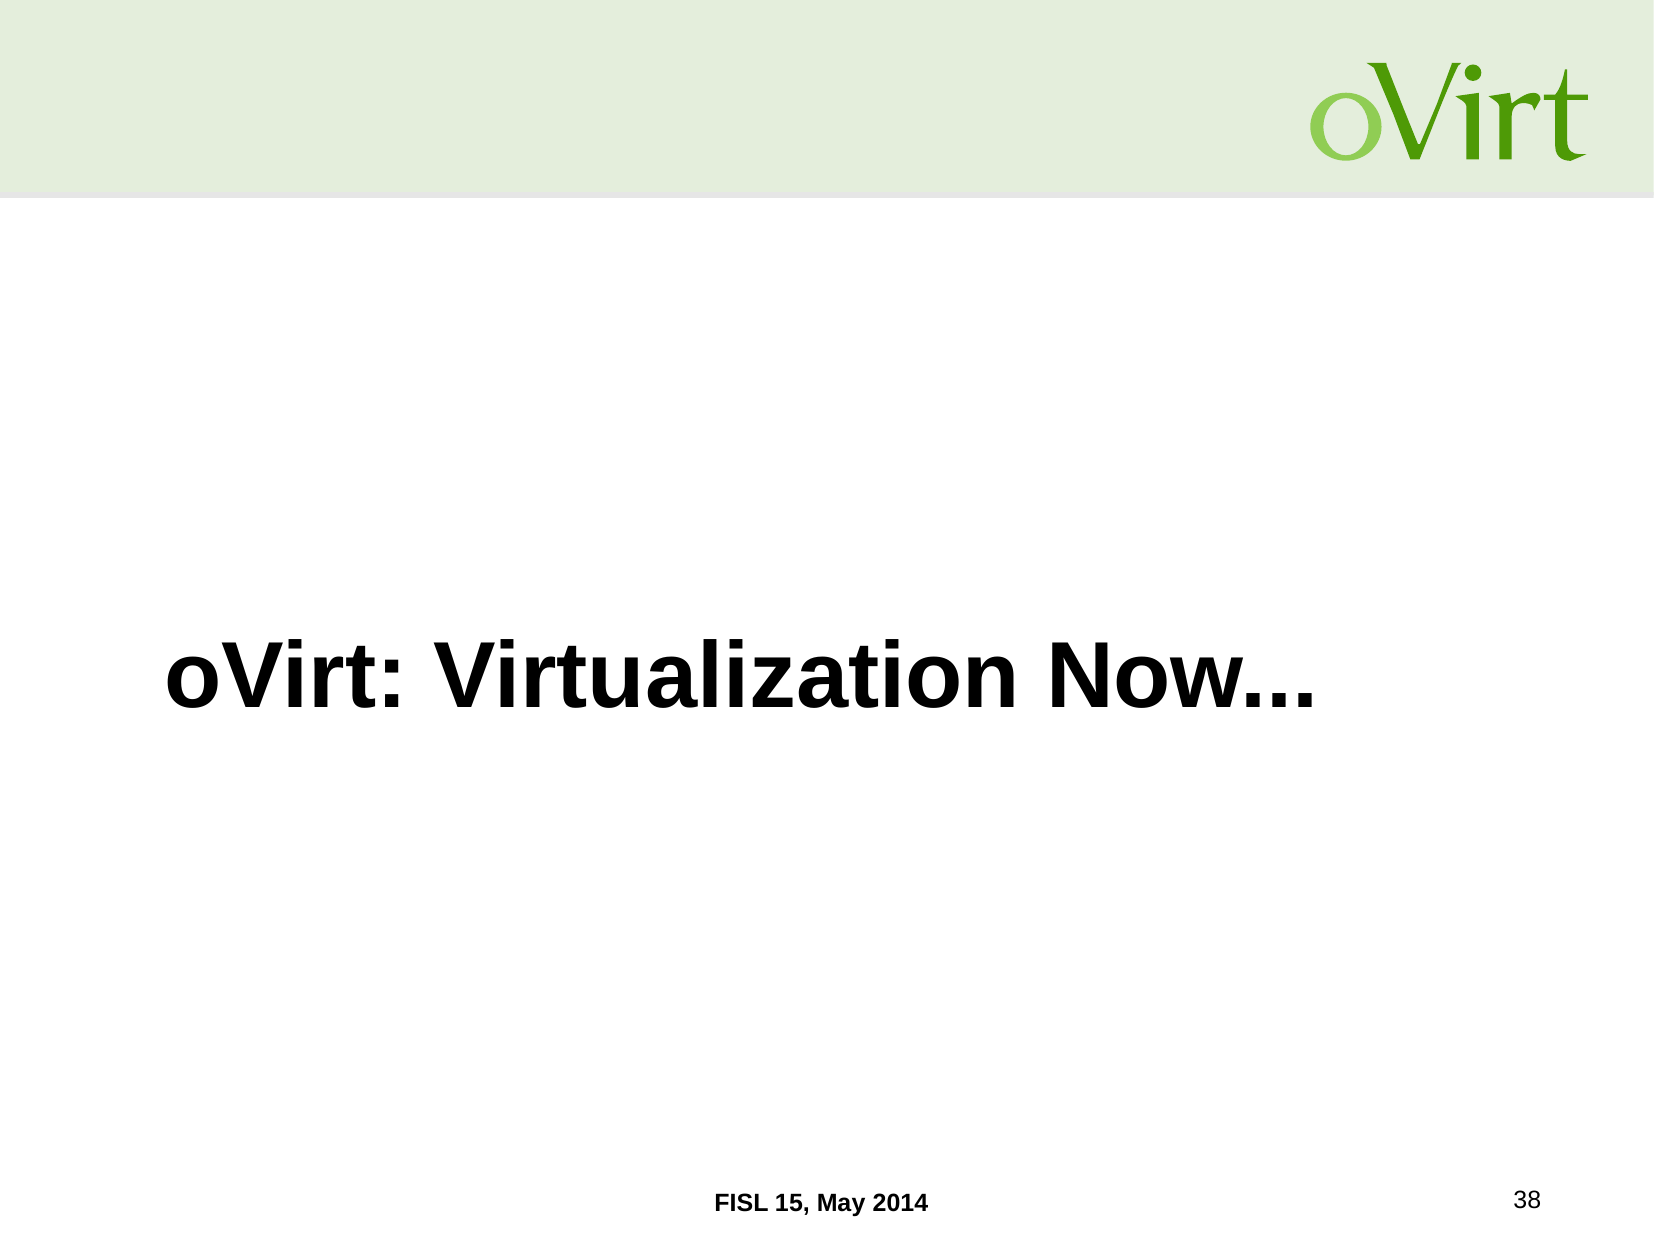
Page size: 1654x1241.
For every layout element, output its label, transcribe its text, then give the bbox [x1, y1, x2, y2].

text_box oVirt: Virtualization Now... [150, 615, 1654, 750]
